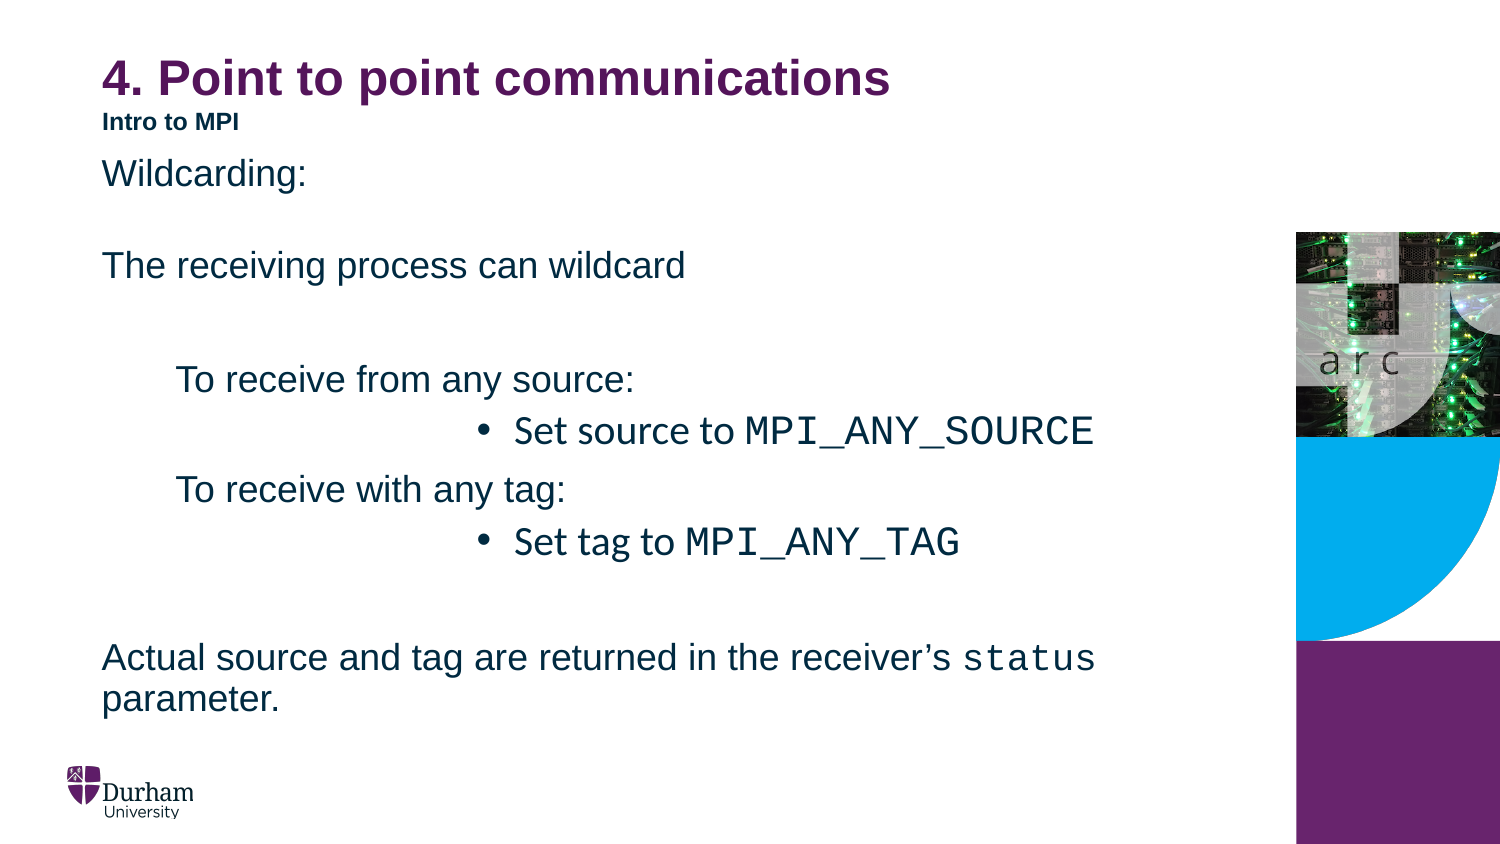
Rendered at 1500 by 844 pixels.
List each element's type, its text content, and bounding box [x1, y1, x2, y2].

title 4. Point to point communications Intro to MPI [101, 45, 1399, 187]
picture [67, 766, 193, 819]
list Wildcarding: The receiving process can wildcard To receive from any source: Set source to MPI_ANY_SOURCE To receive with any tag: Set tag to MPI_ANY_TAG Actual source and tag are returned in the receiver’s status parameter. [101, 154, 1215, 740]
text_box [1296, 640, 1500, 844]
picture [1332, 467, 1500, 640]
picture [1296, 232, 1500, 436]
